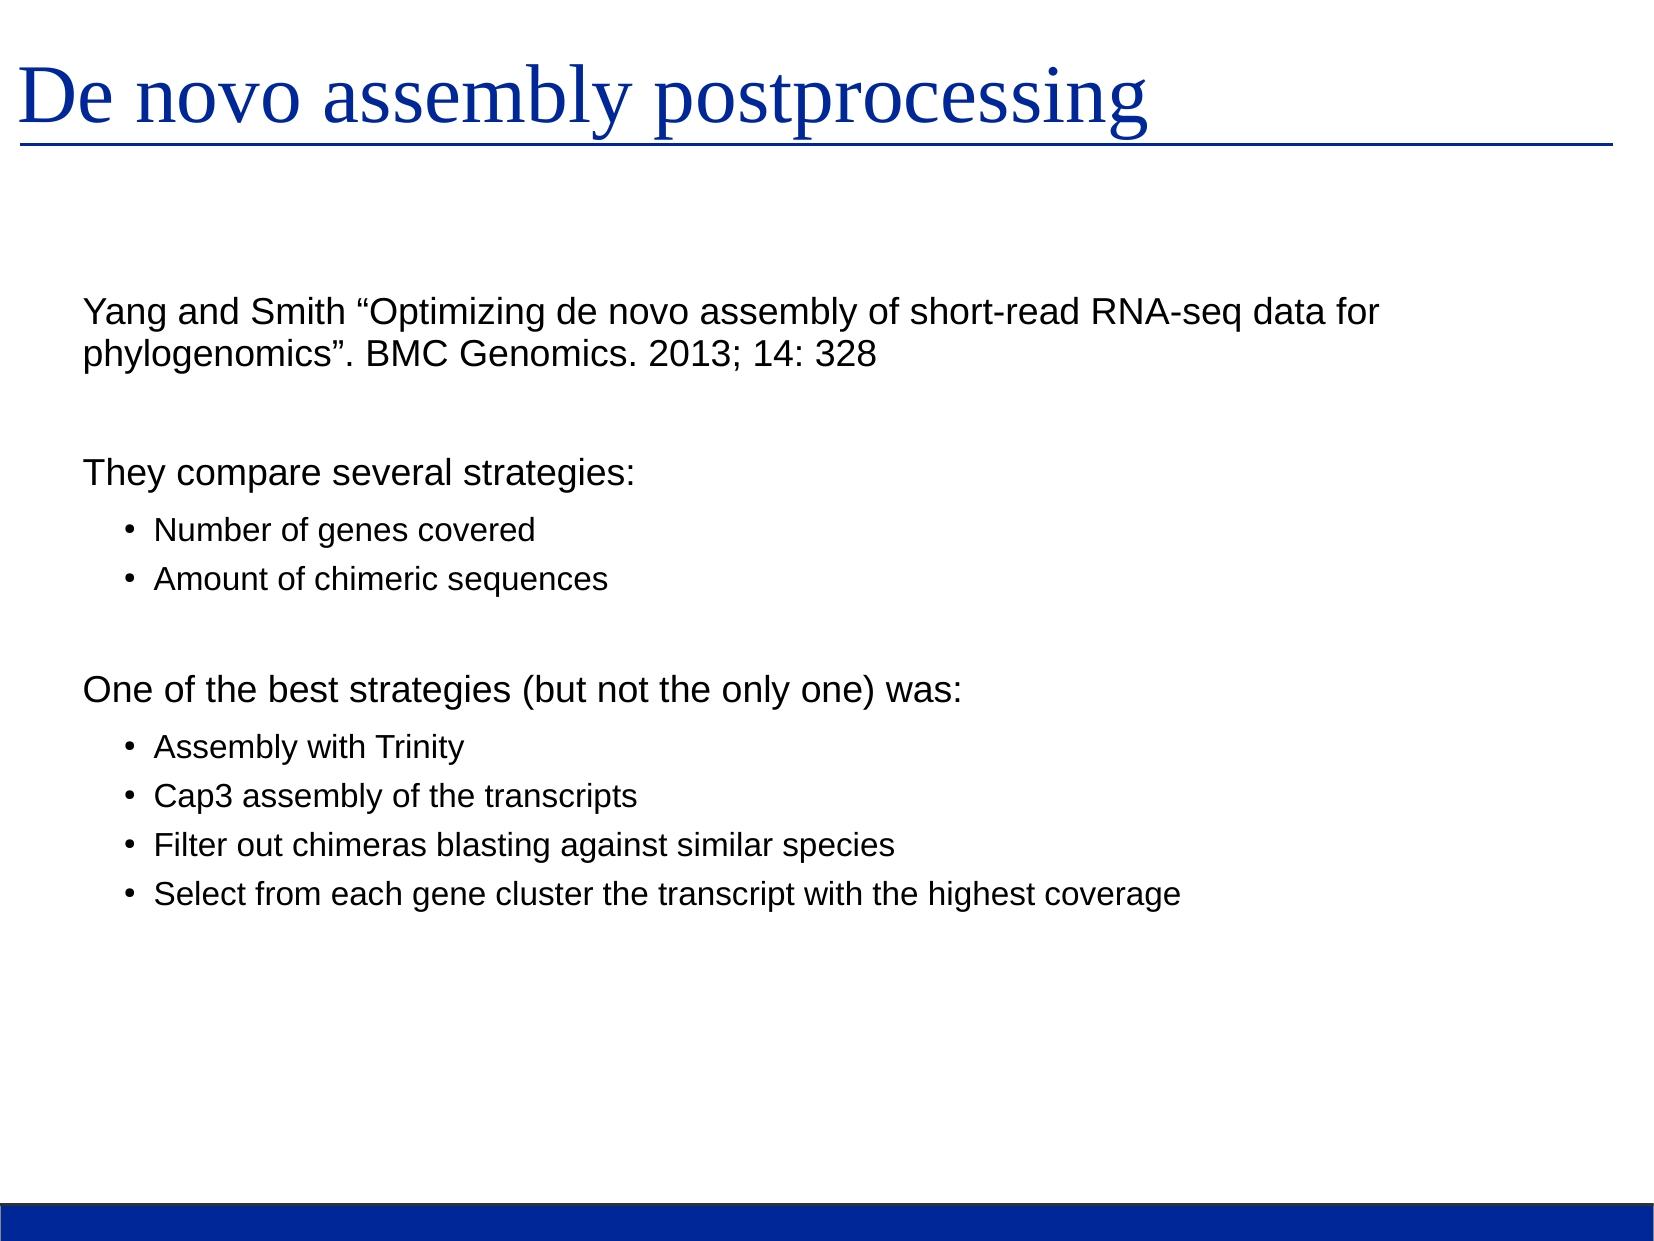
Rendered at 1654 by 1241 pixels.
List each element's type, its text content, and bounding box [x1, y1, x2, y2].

title De novo assembly postprocessing [17, 0, 1589, 198]
list Yang and Smith “Optimizing de novo assembly of short-read RNA-seq data for phylogenomics”. BMC Genomics. 2013; 14: 328 They compare several strategies: Number of genes covered Amount of chimeric sequences One of the best strategies (but not the only one) was: Assembly with Trinity Cap3 assembly of the transcripts Filter out chimeras blasting against similar species Select from each gene cluster the transcript with the highest coverage [82, 290, 1571, 1109]
